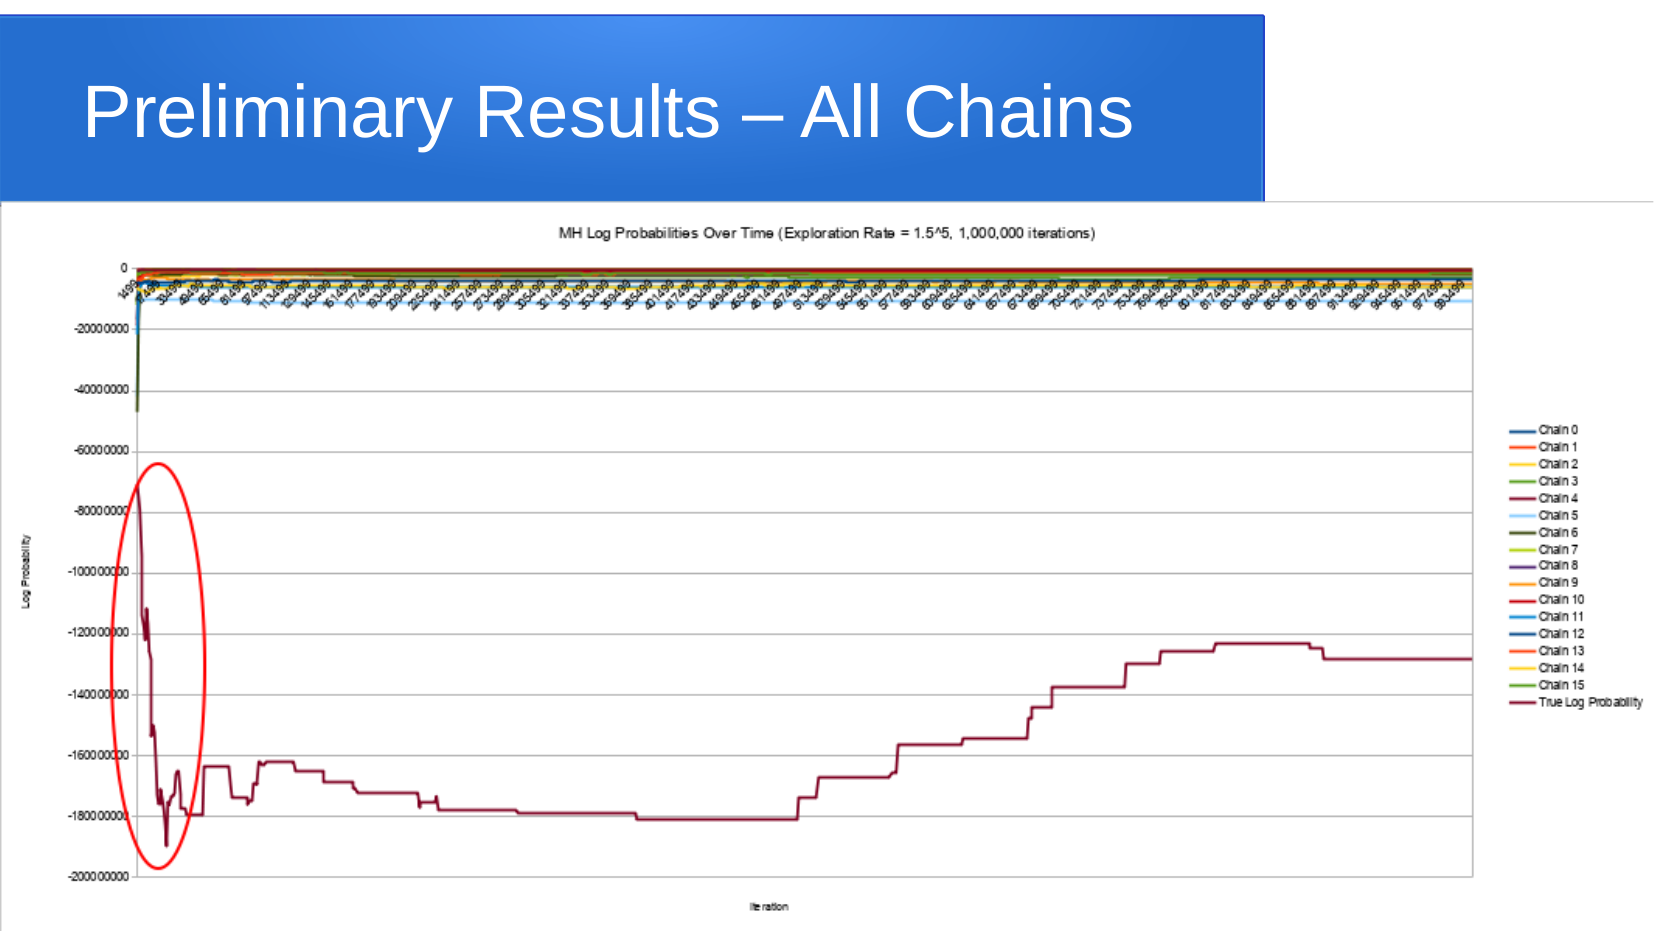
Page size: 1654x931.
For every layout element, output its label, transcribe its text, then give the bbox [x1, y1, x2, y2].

title Preliminary Results – All Chains [82, 35, 1235, 189]
picture [0, 201, 1654, 931]
